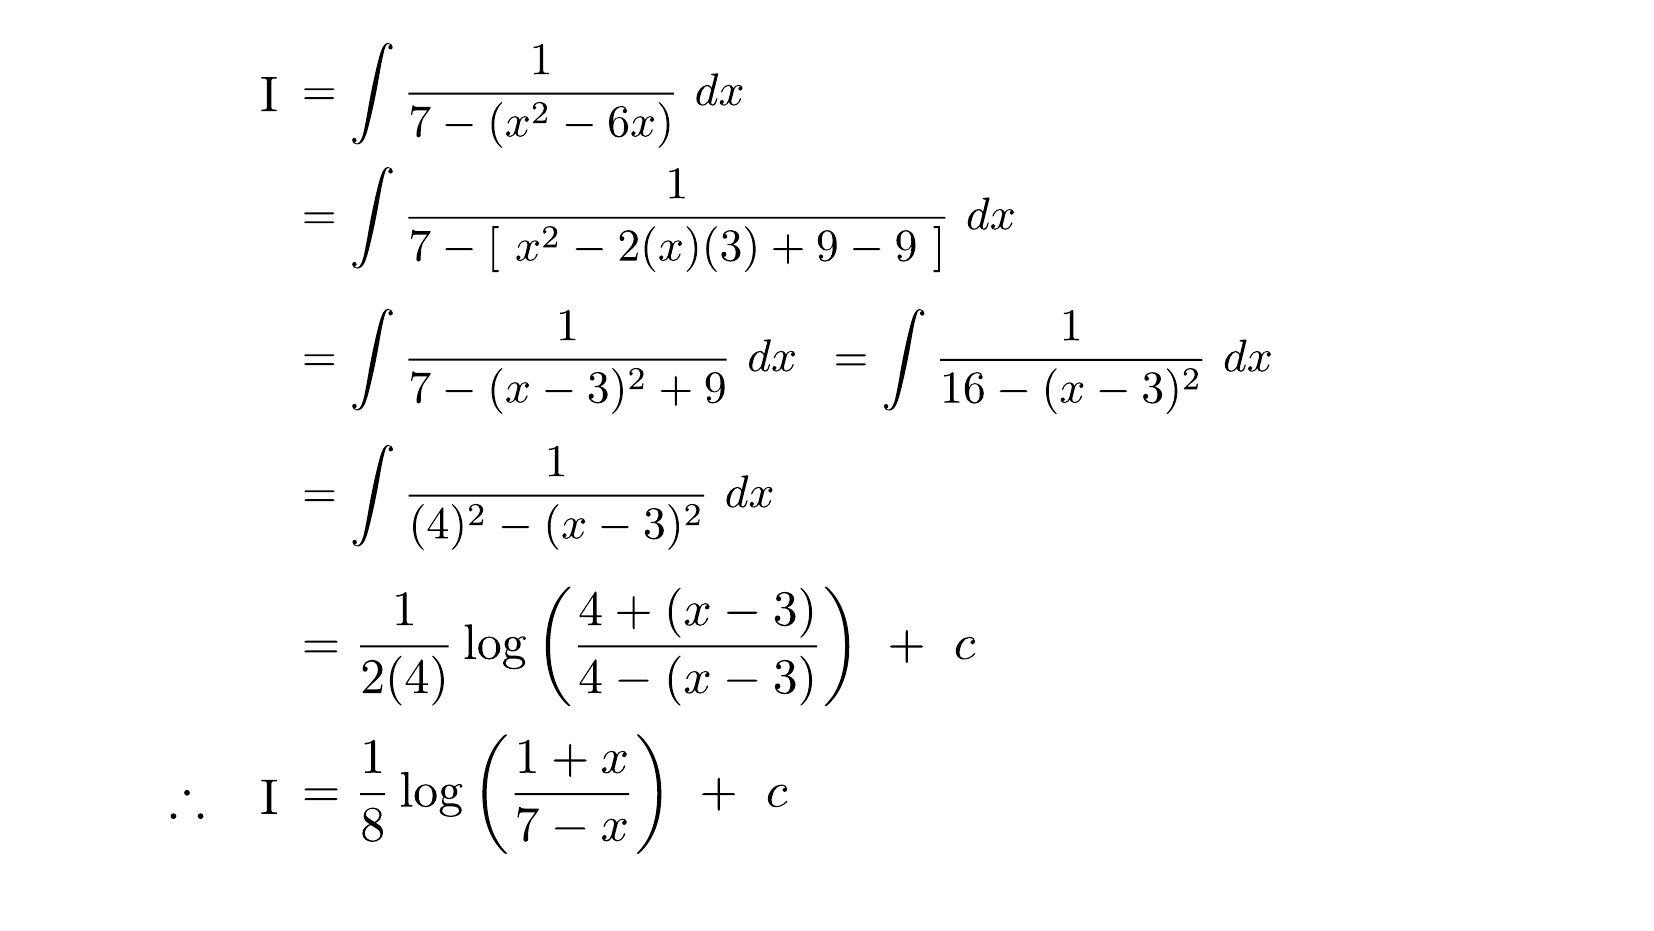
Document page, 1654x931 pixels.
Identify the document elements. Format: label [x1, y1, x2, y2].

text_box [170, 789, 204, 820]
text_box [835, 309, 1271, 415]
text_box [303, 42, 743, 148]
text_box [304, 586, 976, 707]
text_box [304, 734, 788, 854]
title [47, 36, 1607, 898]
text_box [303, 444, 773, 550]
text_box [303, 167, 1014, 273]
text_box [261, 77, 277, 112]
text_box [303, 308, 796, 414]
text_box [261, 779, 277, 814]
